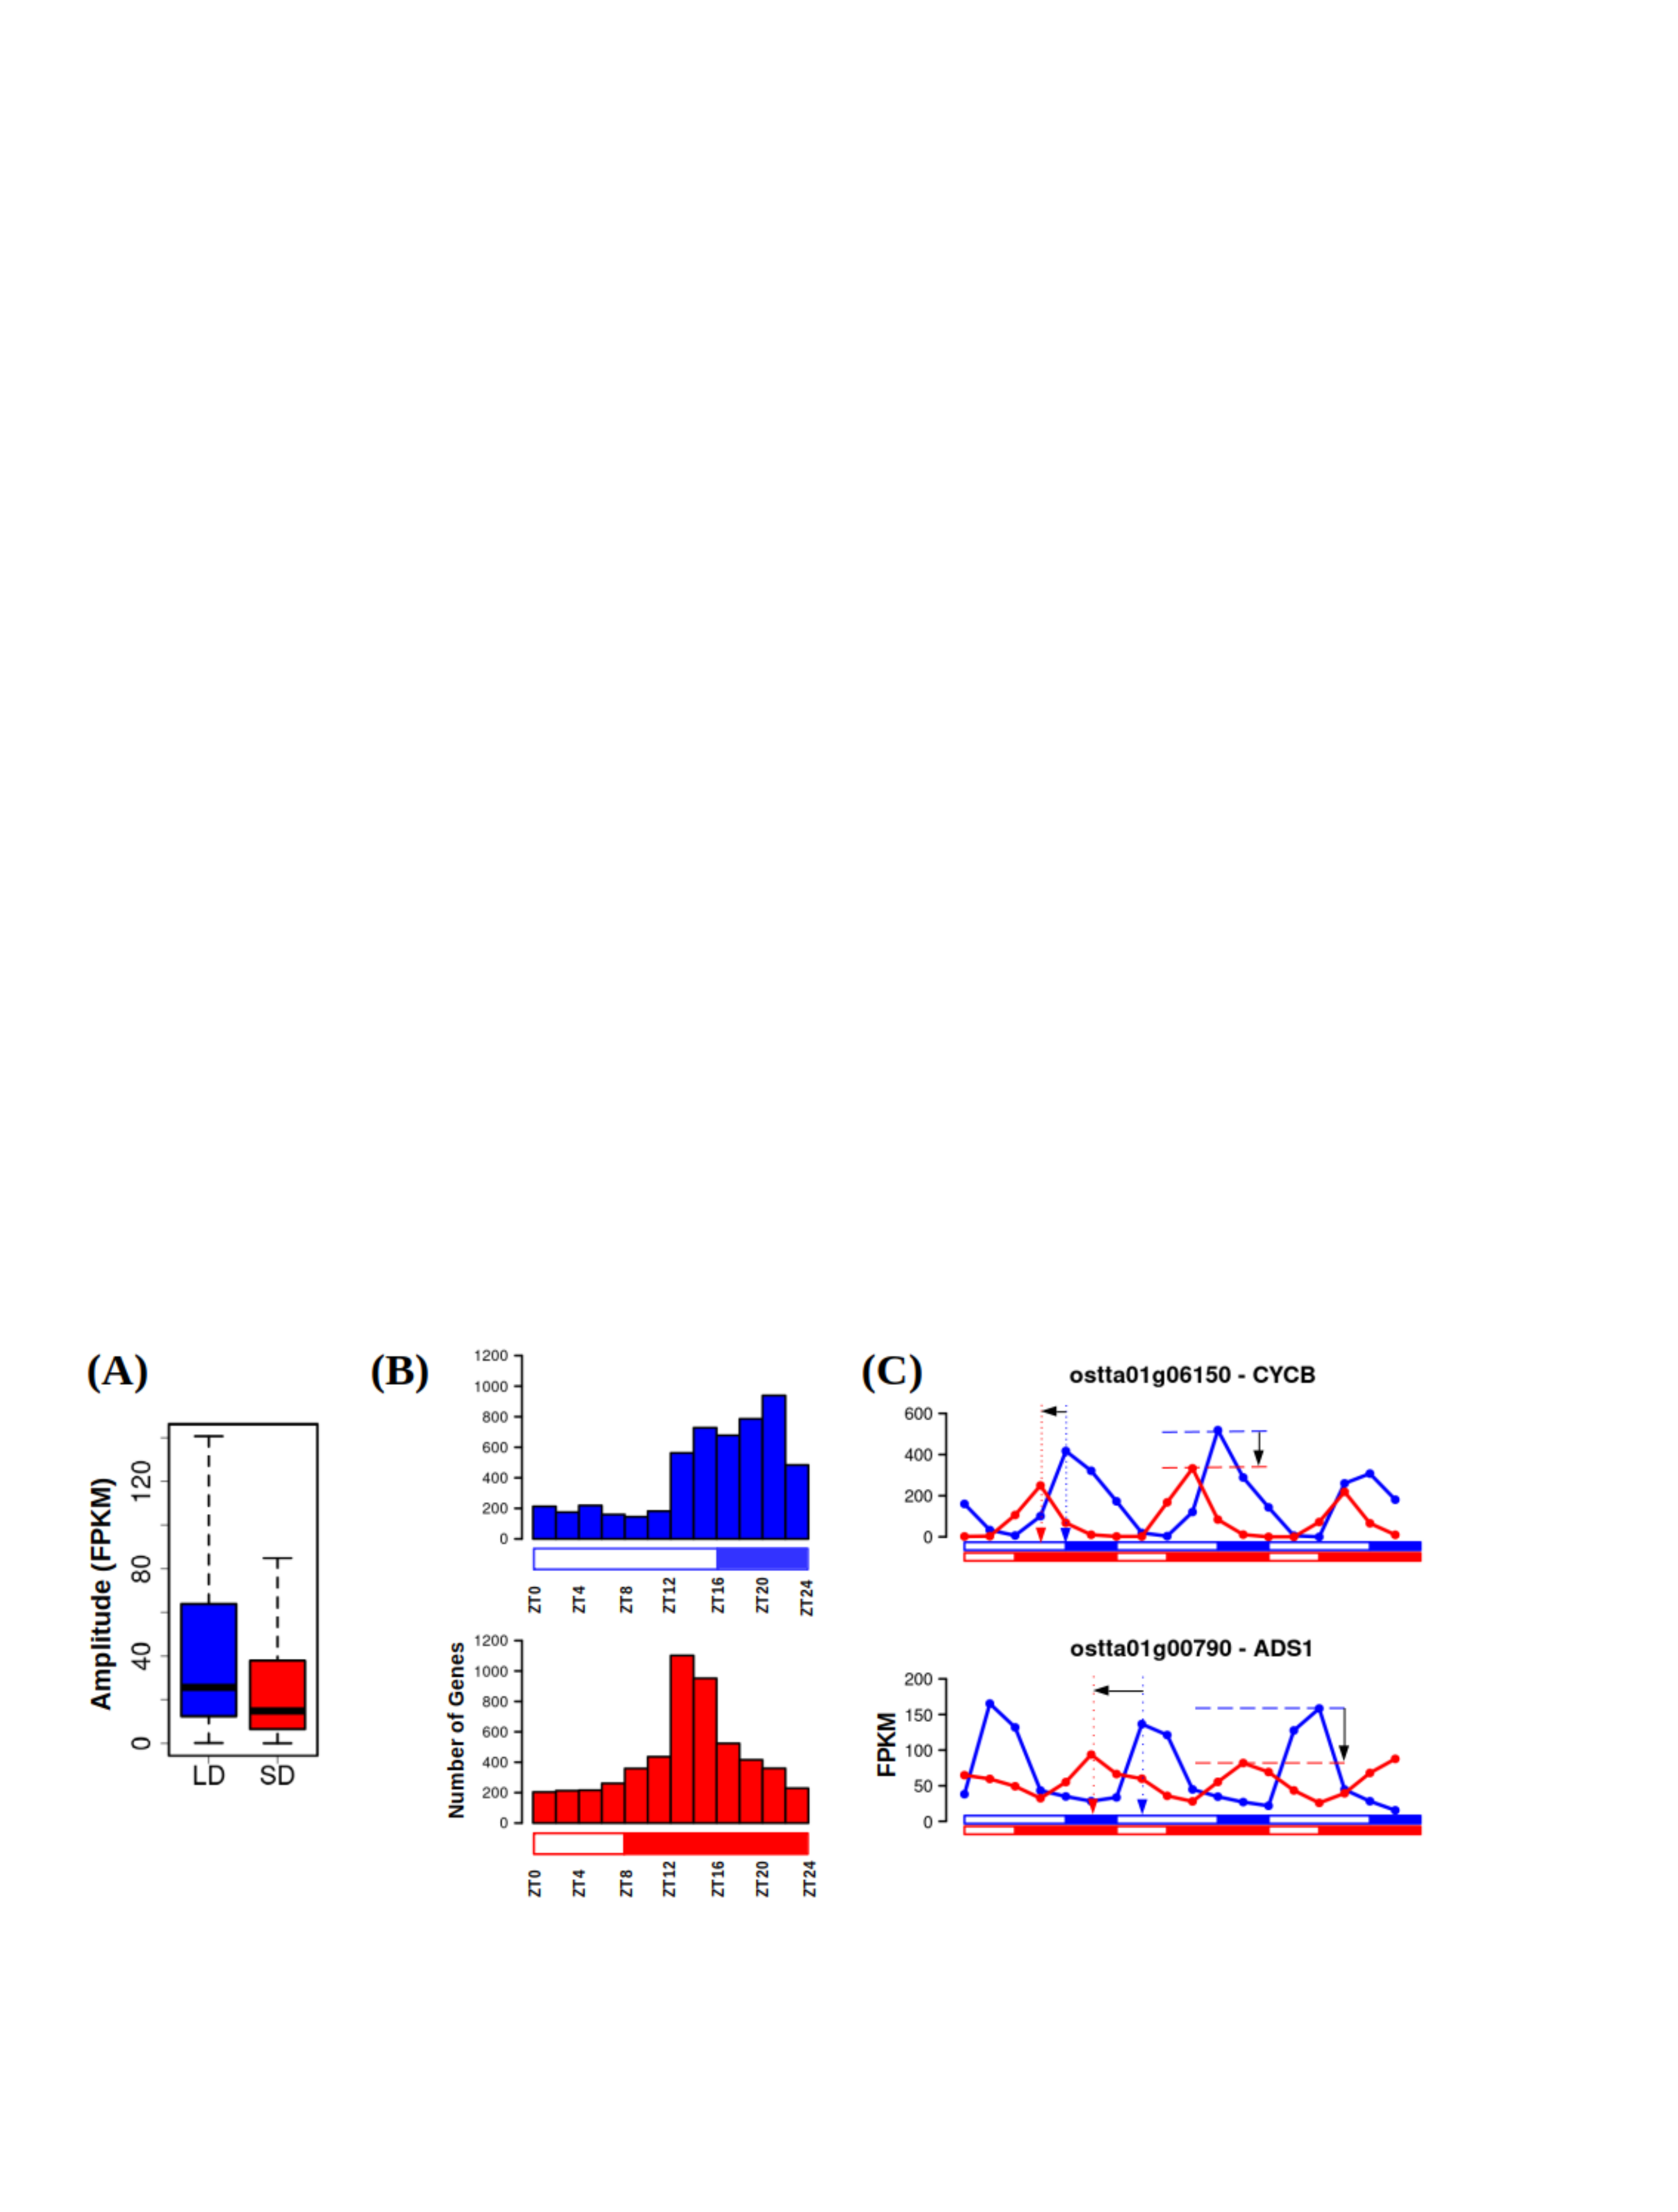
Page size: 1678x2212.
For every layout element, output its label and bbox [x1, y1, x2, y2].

picture [28, 1318, 1499, 1945]
